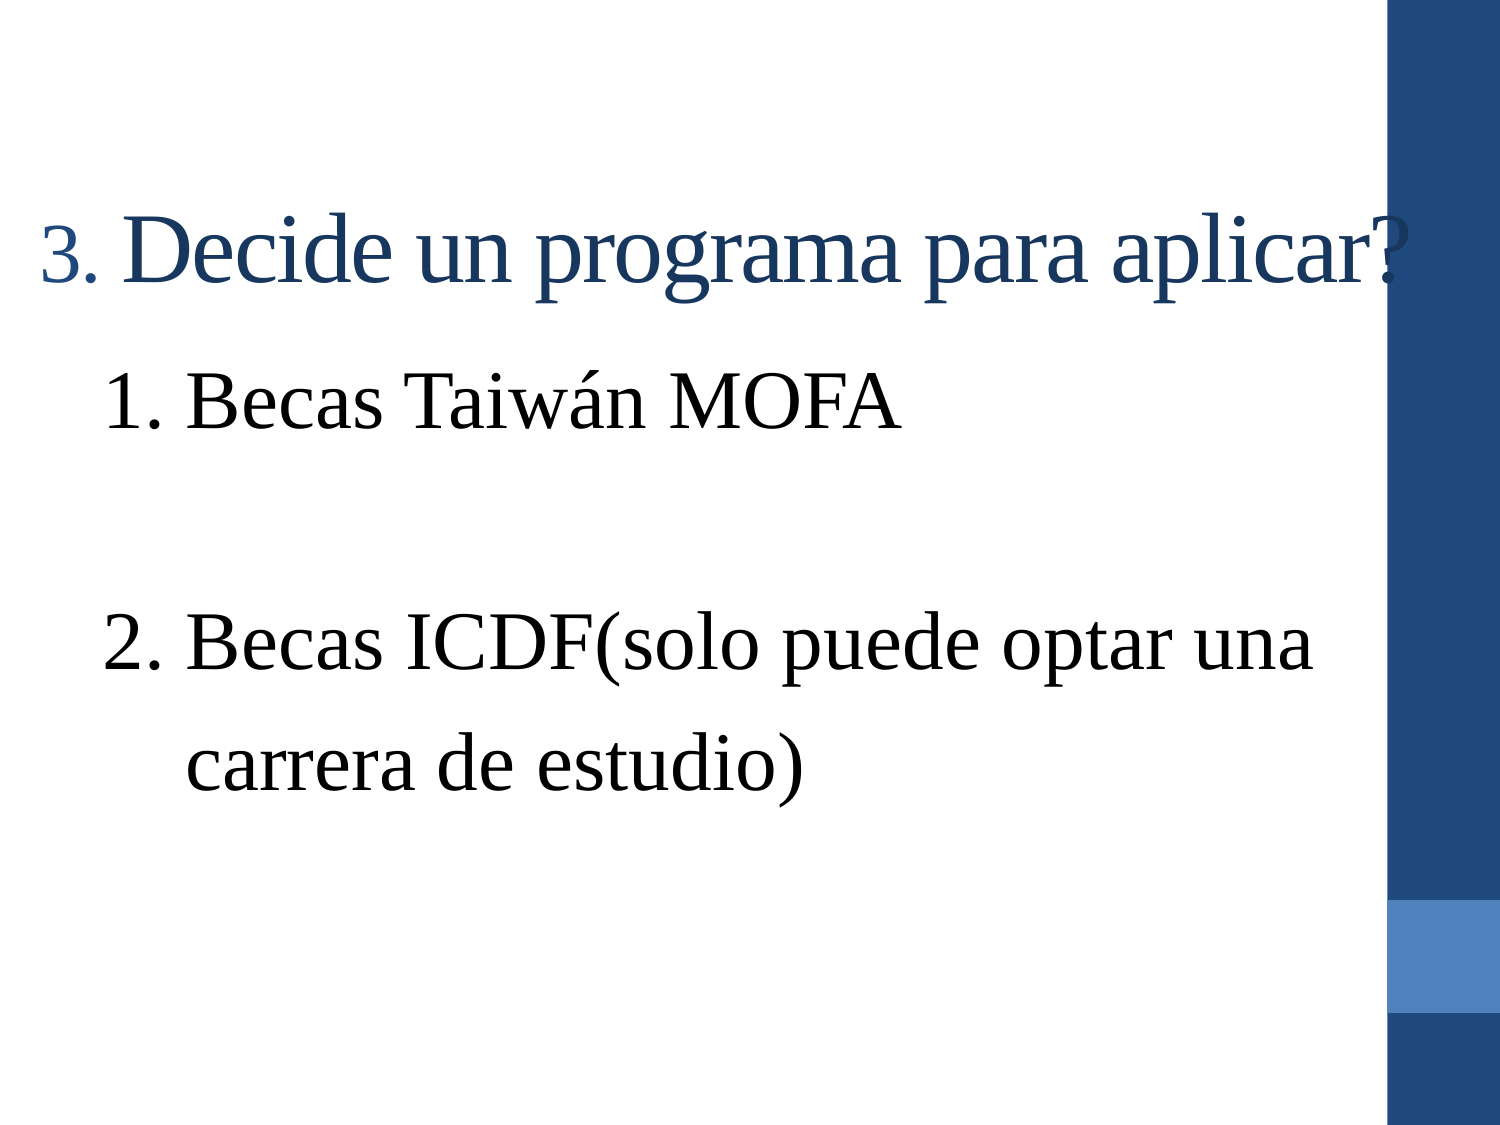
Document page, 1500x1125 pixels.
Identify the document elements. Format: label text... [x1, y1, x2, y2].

title 3. Decide un programa para aplicar? [24, 174, 1438, 250]
list 1. Becas Taiwán MOFA 2. Becas ICDF(solo puede optar una carrera de estudio) [87, 337, 1438, 1080]
